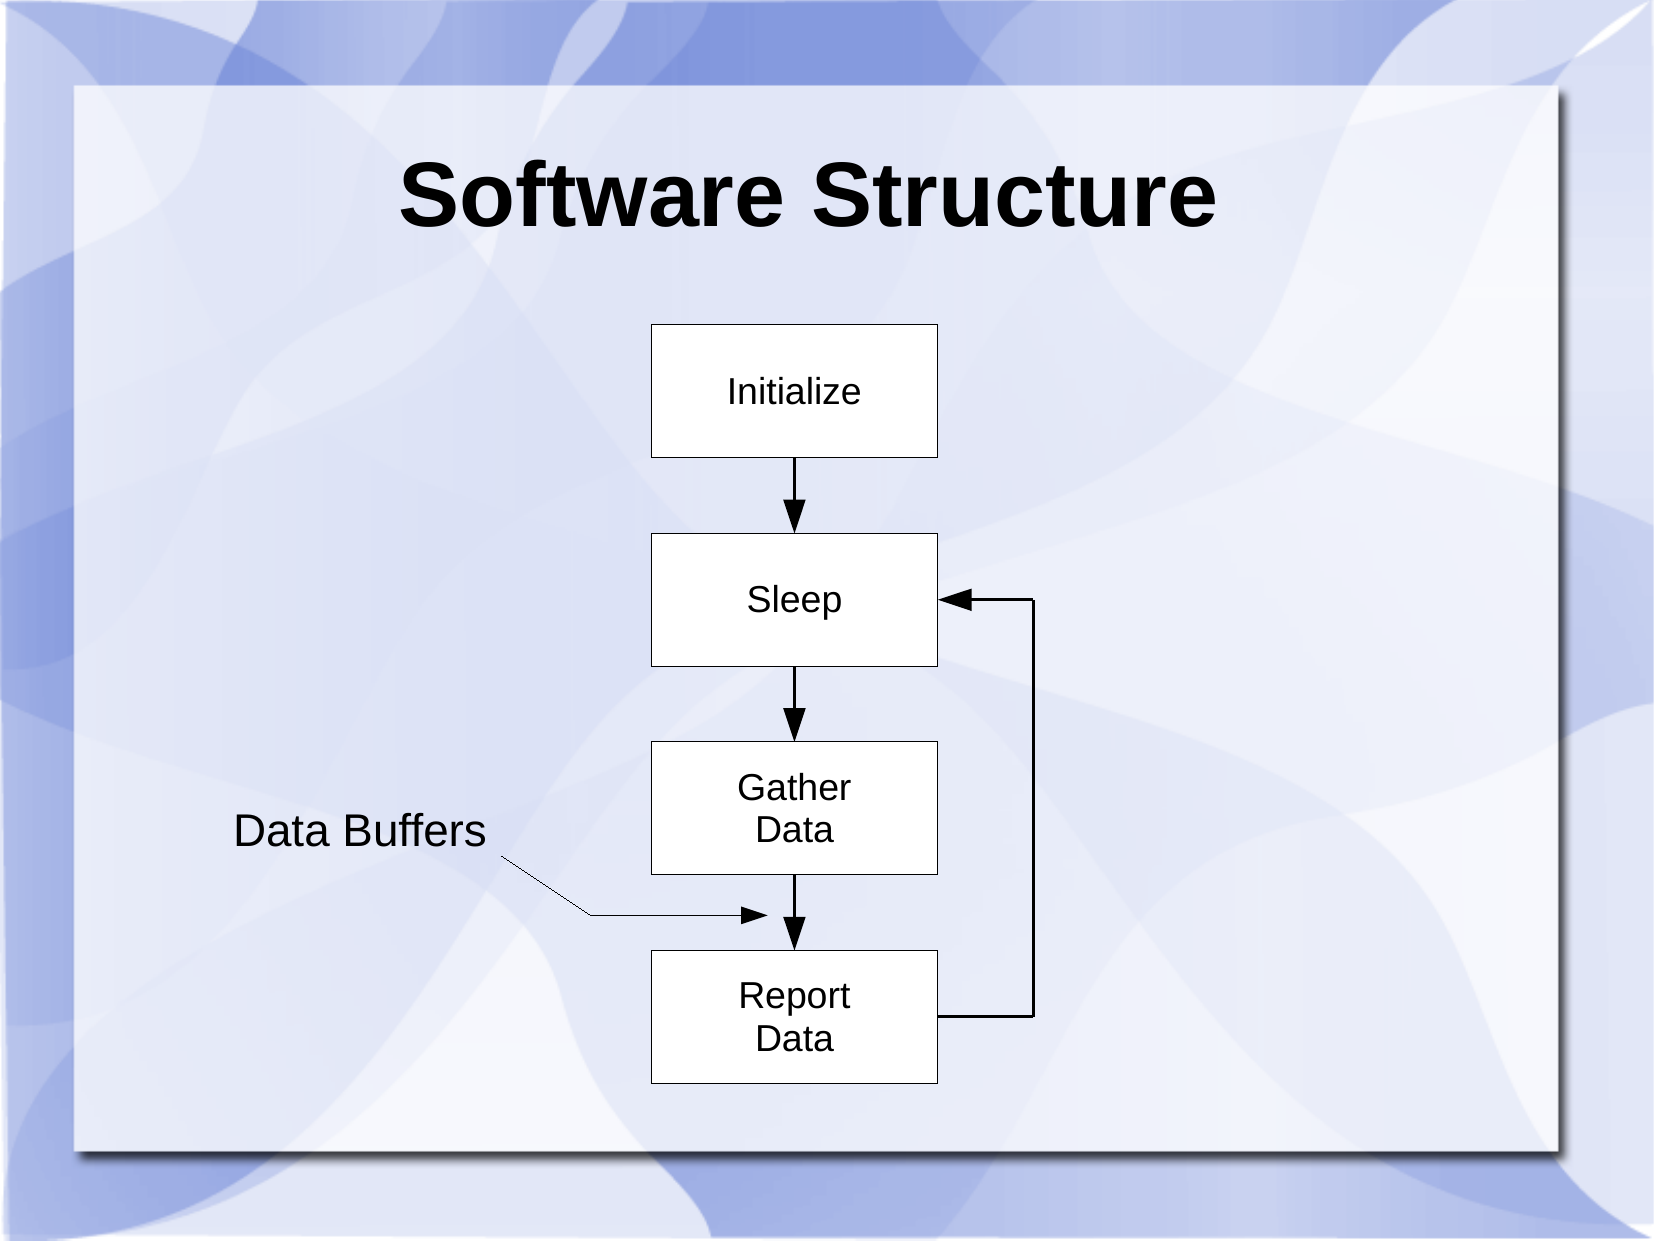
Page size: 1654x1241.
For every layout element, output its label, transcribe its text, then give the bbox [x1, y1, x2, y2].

text_box Data Buffers [218, 797, 502, 864]
text_box Initialize [651, 324, 938, 458]
text_box Sleep [651, 533, 938, 667]
picture [0, 0, 1654, 1241]
text_box Report Data [651, 950, 938, 1084]
title Software Structure [82, 90, 1536, 298]
text_box Gather Data [651, 741, 938, 875]
